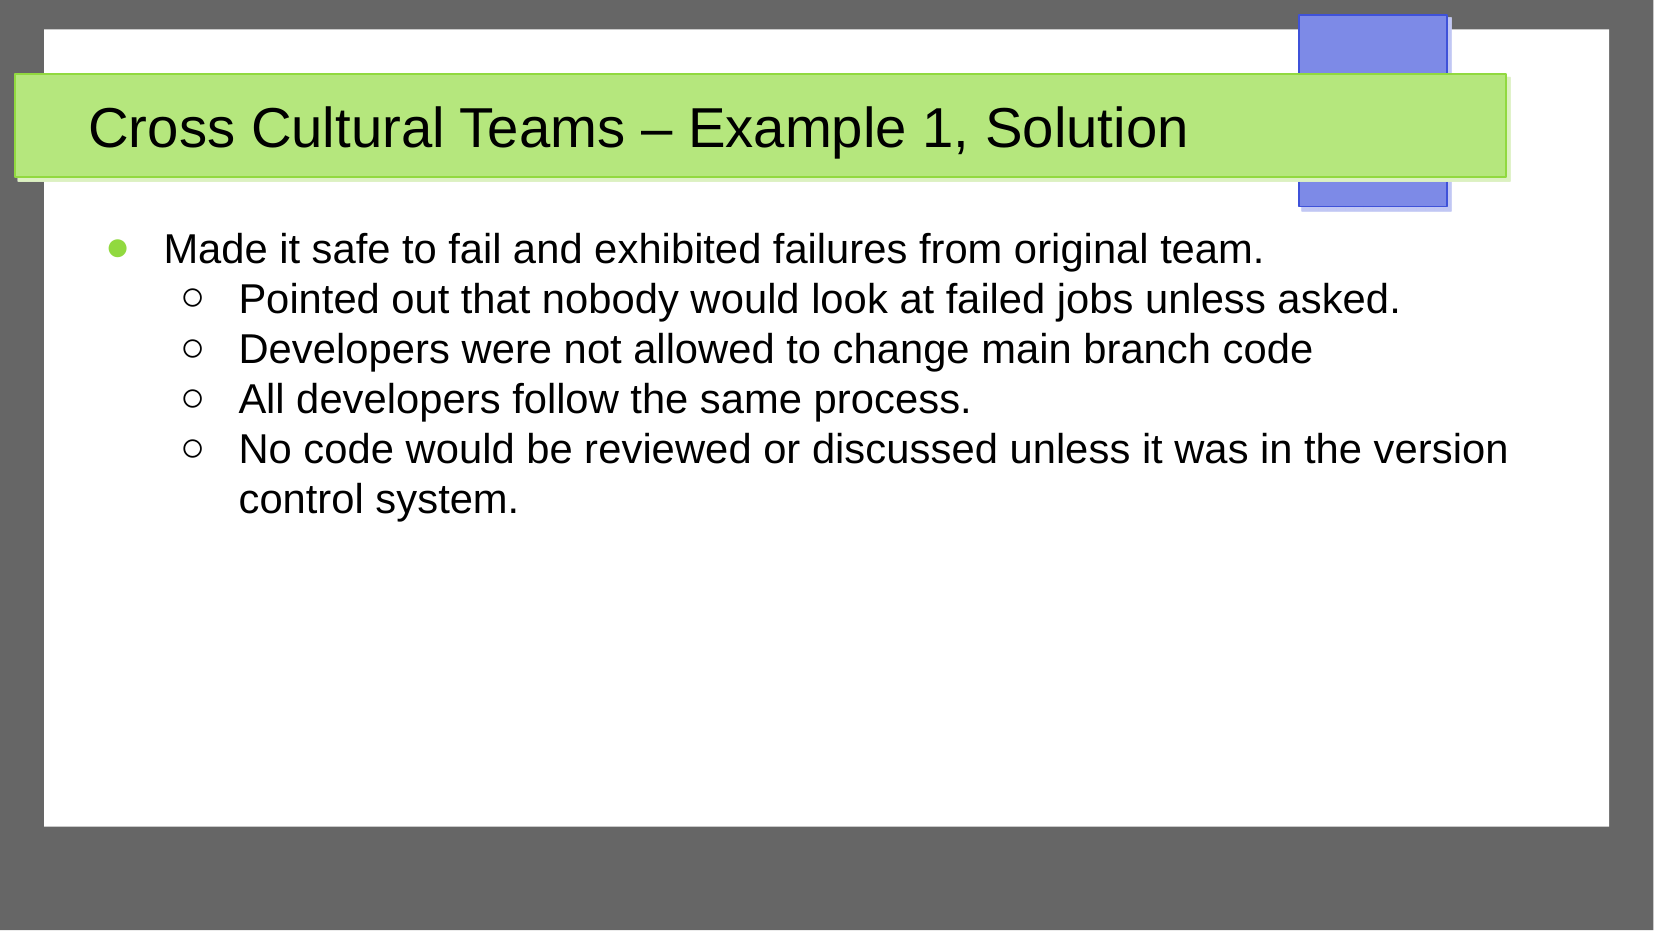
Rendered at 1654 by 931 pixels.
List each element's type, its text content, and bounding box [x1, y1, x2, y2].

text_box Cross Cultural Teams – Example 1, Solution [88, 73, 1506, 178]
text_box Made it safe to fail and exhibited failures from original team. Pointed out that nobody would look at failed jobs unless asked. Developers were not allowed to change main branch code All developers follow the same process. No code would be reviewed or discussed unless it was in the version control system. [88, 221, 1565, 812]
